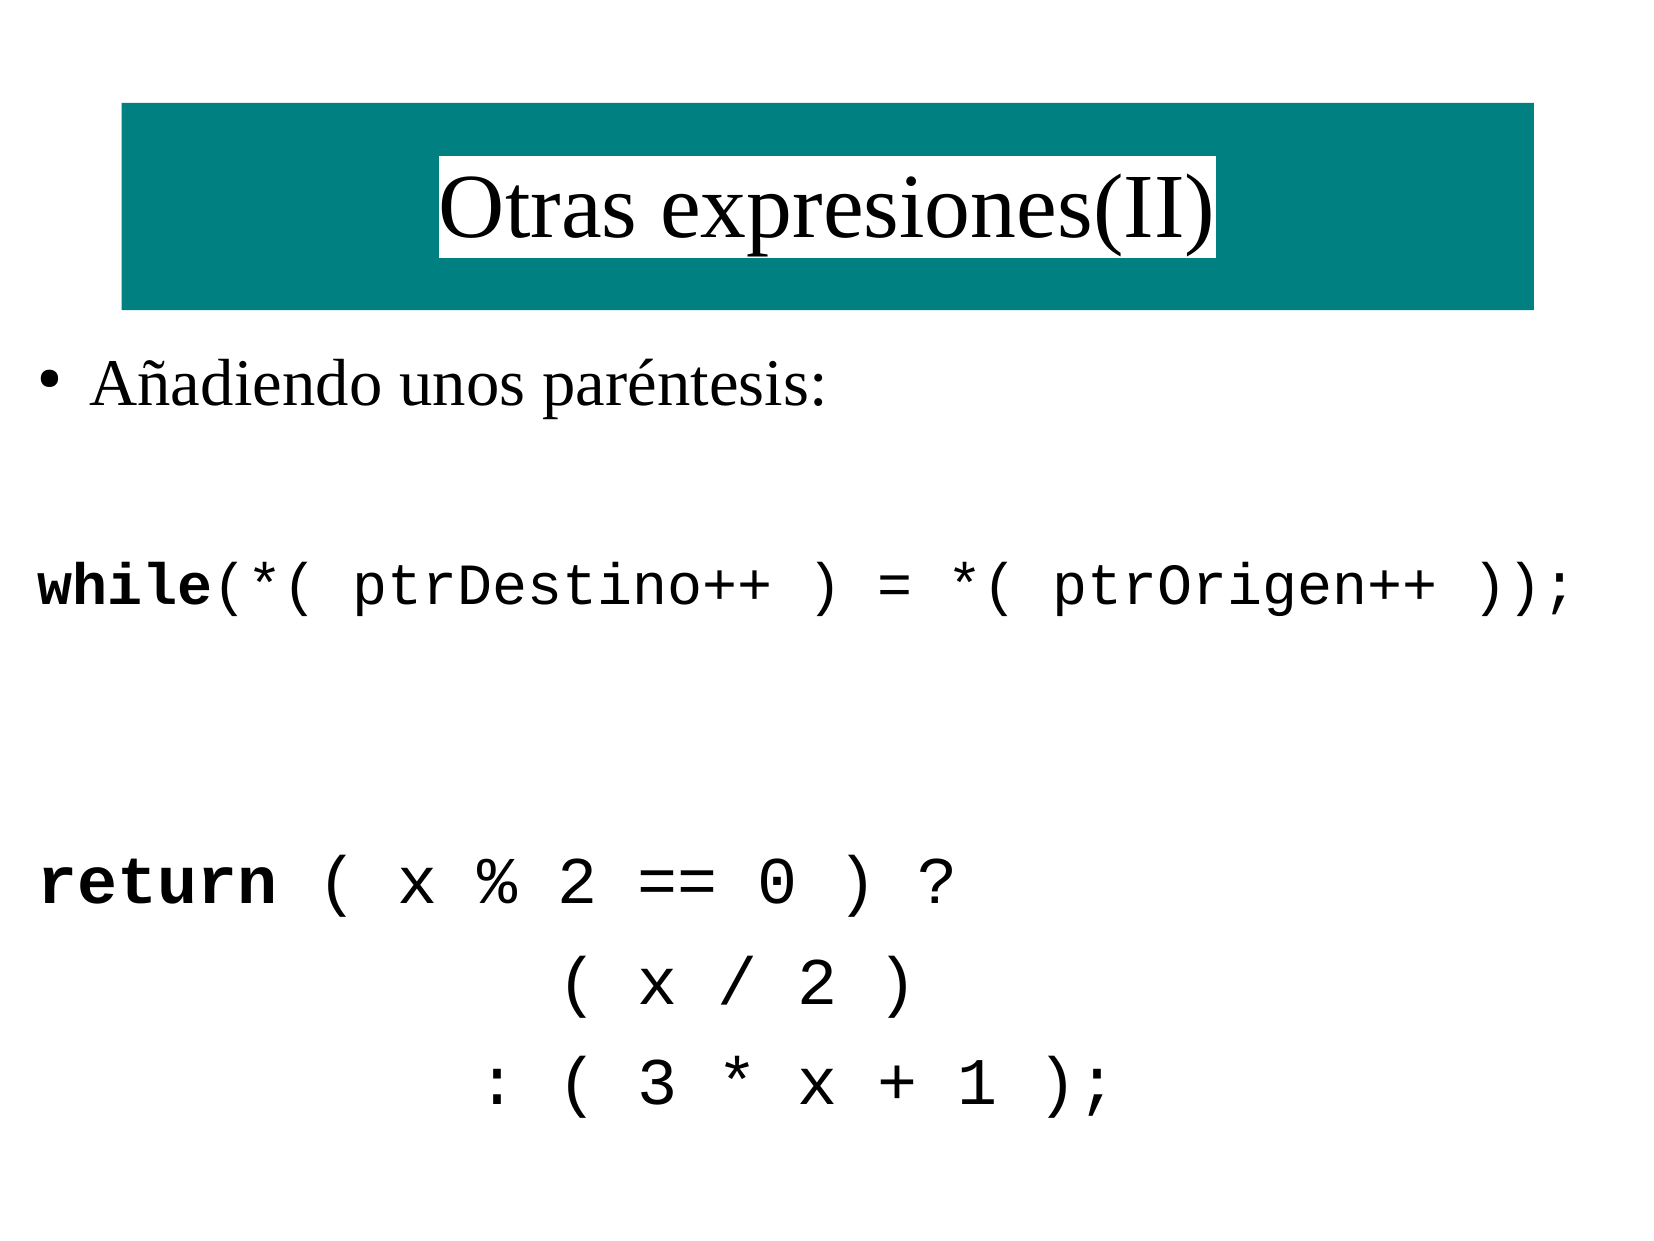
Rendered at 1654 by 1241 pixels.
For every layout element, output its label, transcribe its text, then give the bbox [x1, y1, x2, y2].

list Añadiendo unos paréntesis: while(*( ptrDestino++ ) = *( ptrOrigen++ )); return ( x % 2 == 0 ) ? ( x / 2 ) : ( 3 * x + 1 ); [20, 344, 1638, 1209]
title Otras expresiones(II) [121, 102, 1534, 311]
